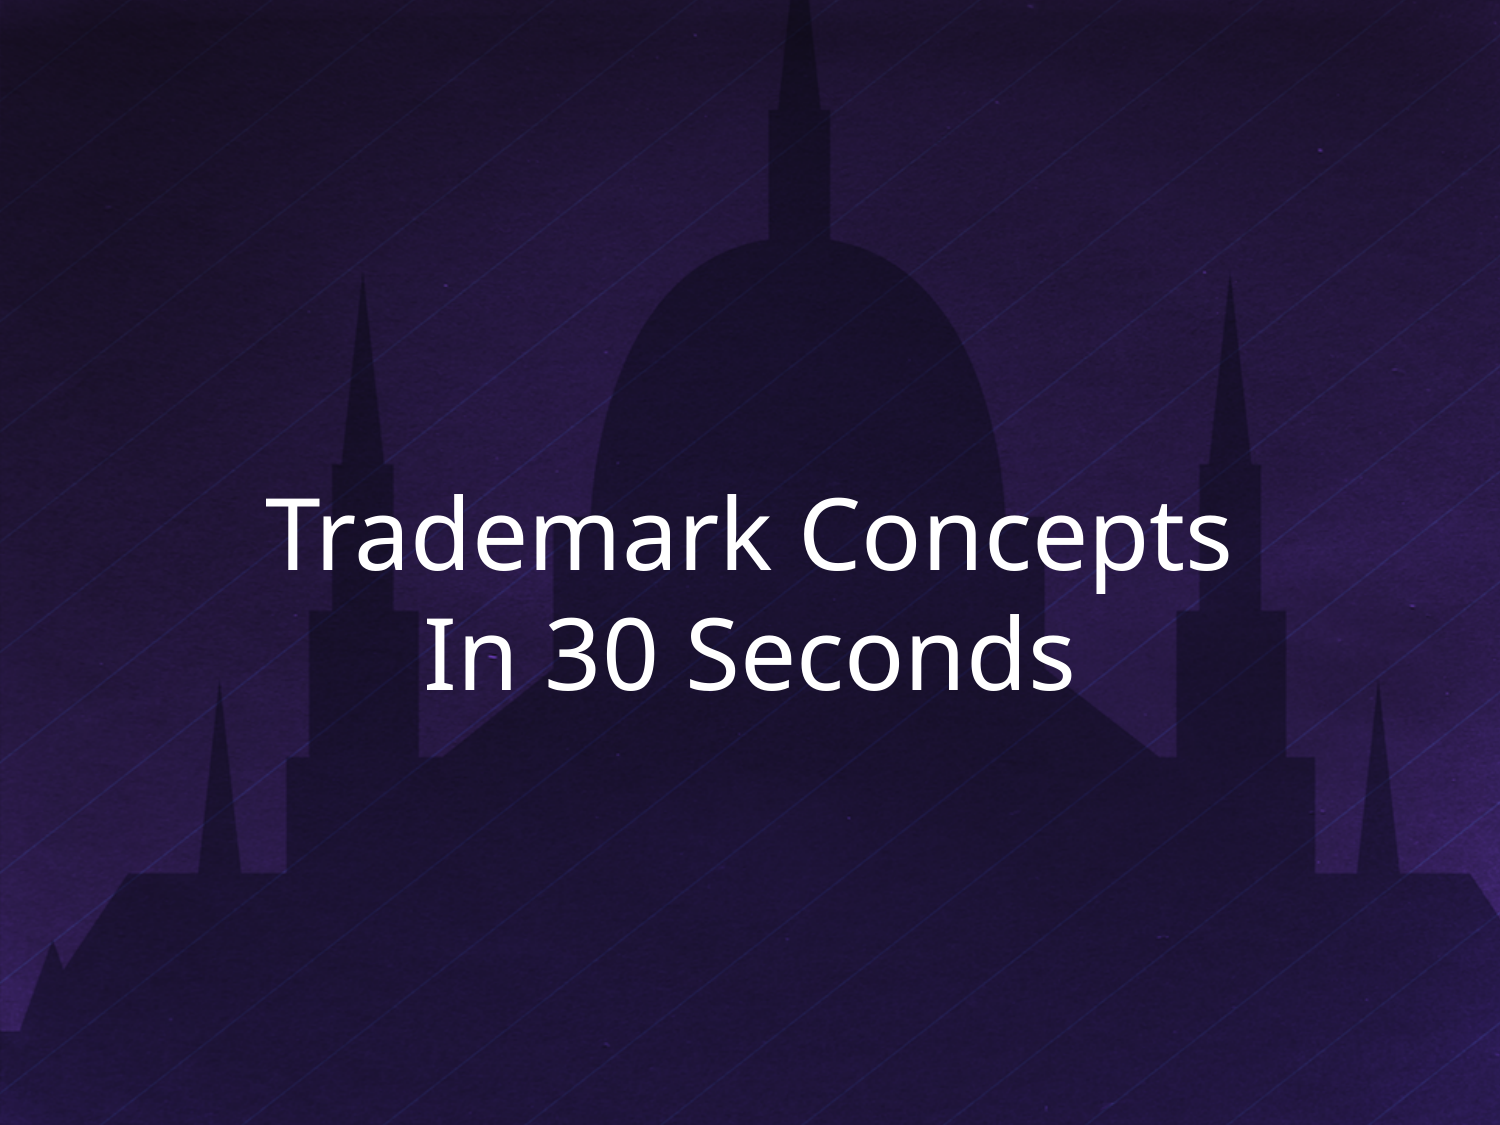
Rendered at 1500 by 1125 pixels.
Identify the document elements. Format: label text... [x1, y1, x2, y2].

picture [0, 0, 1500, 1125]
title Trademark Concepts In 30 Seconds [112, 470, 1388, 712]
